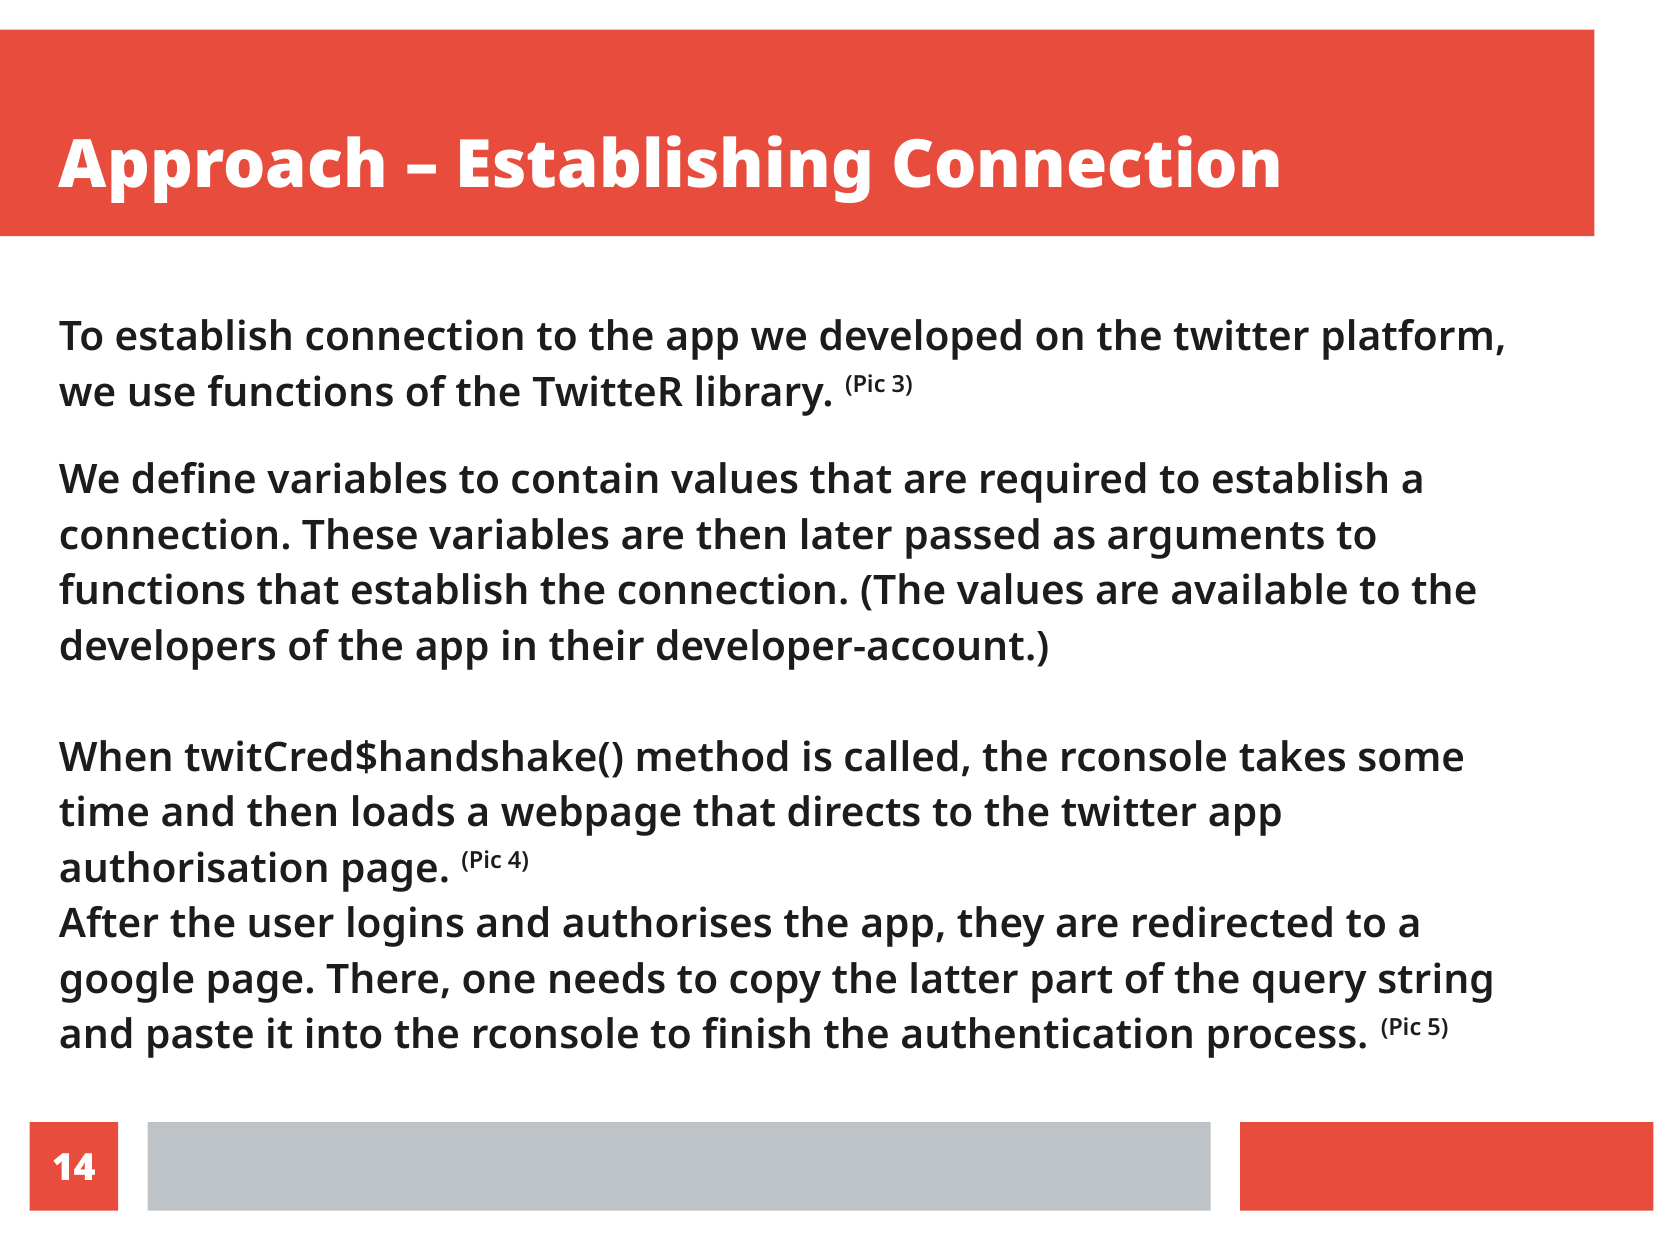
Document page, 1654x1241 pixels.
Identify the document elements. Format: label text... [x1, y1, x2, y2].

title Approach – Establishing Connection [59, 59, 1595, 207]
list To establish connection to the app we developed on the twitter platform, we use functions of the TwitteR library. (Pic 3) We define variables to contain values that are required to establish a connection. These variables are then later passed as arguments to functions that establish the connection. (The values are available to the developers of the app in their developer-account.) When twitCred$handshake() method is called, the rconsole takes some time and then loads a webpage that directs to the twitter app authorisation page. (Pic 4) After the user logins and authorises the app, they are redirected to a google page. There, one needs to copy the latter part of the query string and paste it into the rconsole to finish the authentication process. (Pic 5) [59, 307, 1565, 1075]
